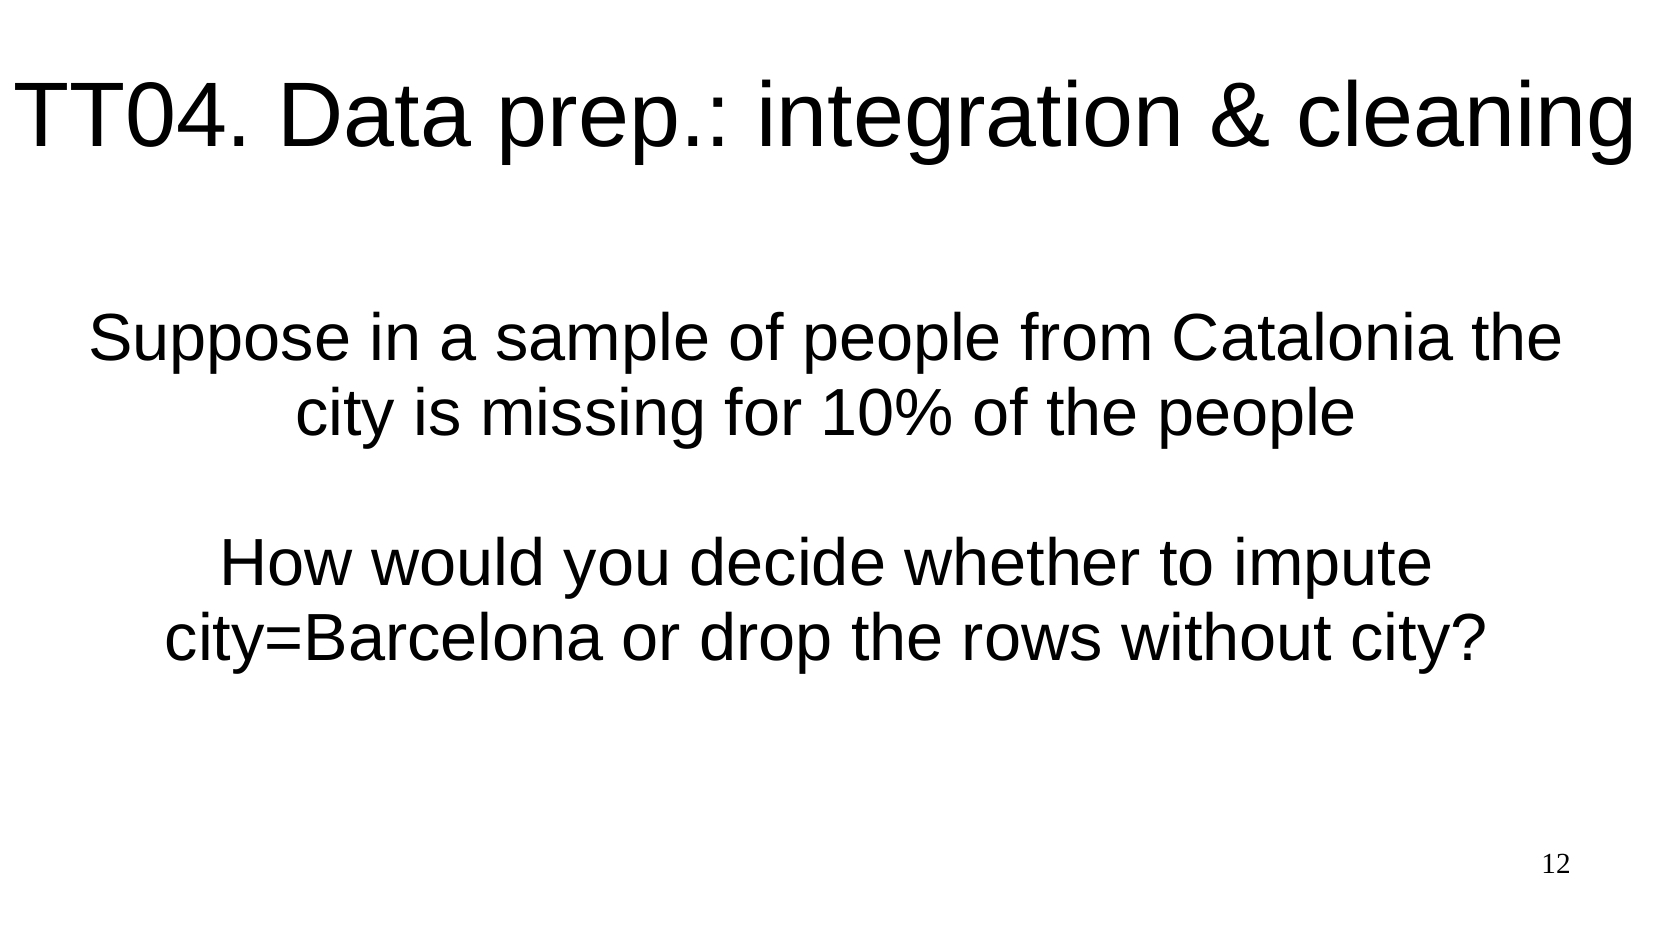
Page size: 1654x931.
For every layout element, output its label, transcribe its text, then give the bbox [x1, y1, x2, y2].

subtitle Suppose in a sample of people from Catalonia the city is missing for 10% of the people How would you decide whether to impute city=Barcelona or drop the rows without city? [82, 218, 1571, 758]
title TT04. Data prep.: integration & cleaning [0, 12, 1654, 218]
